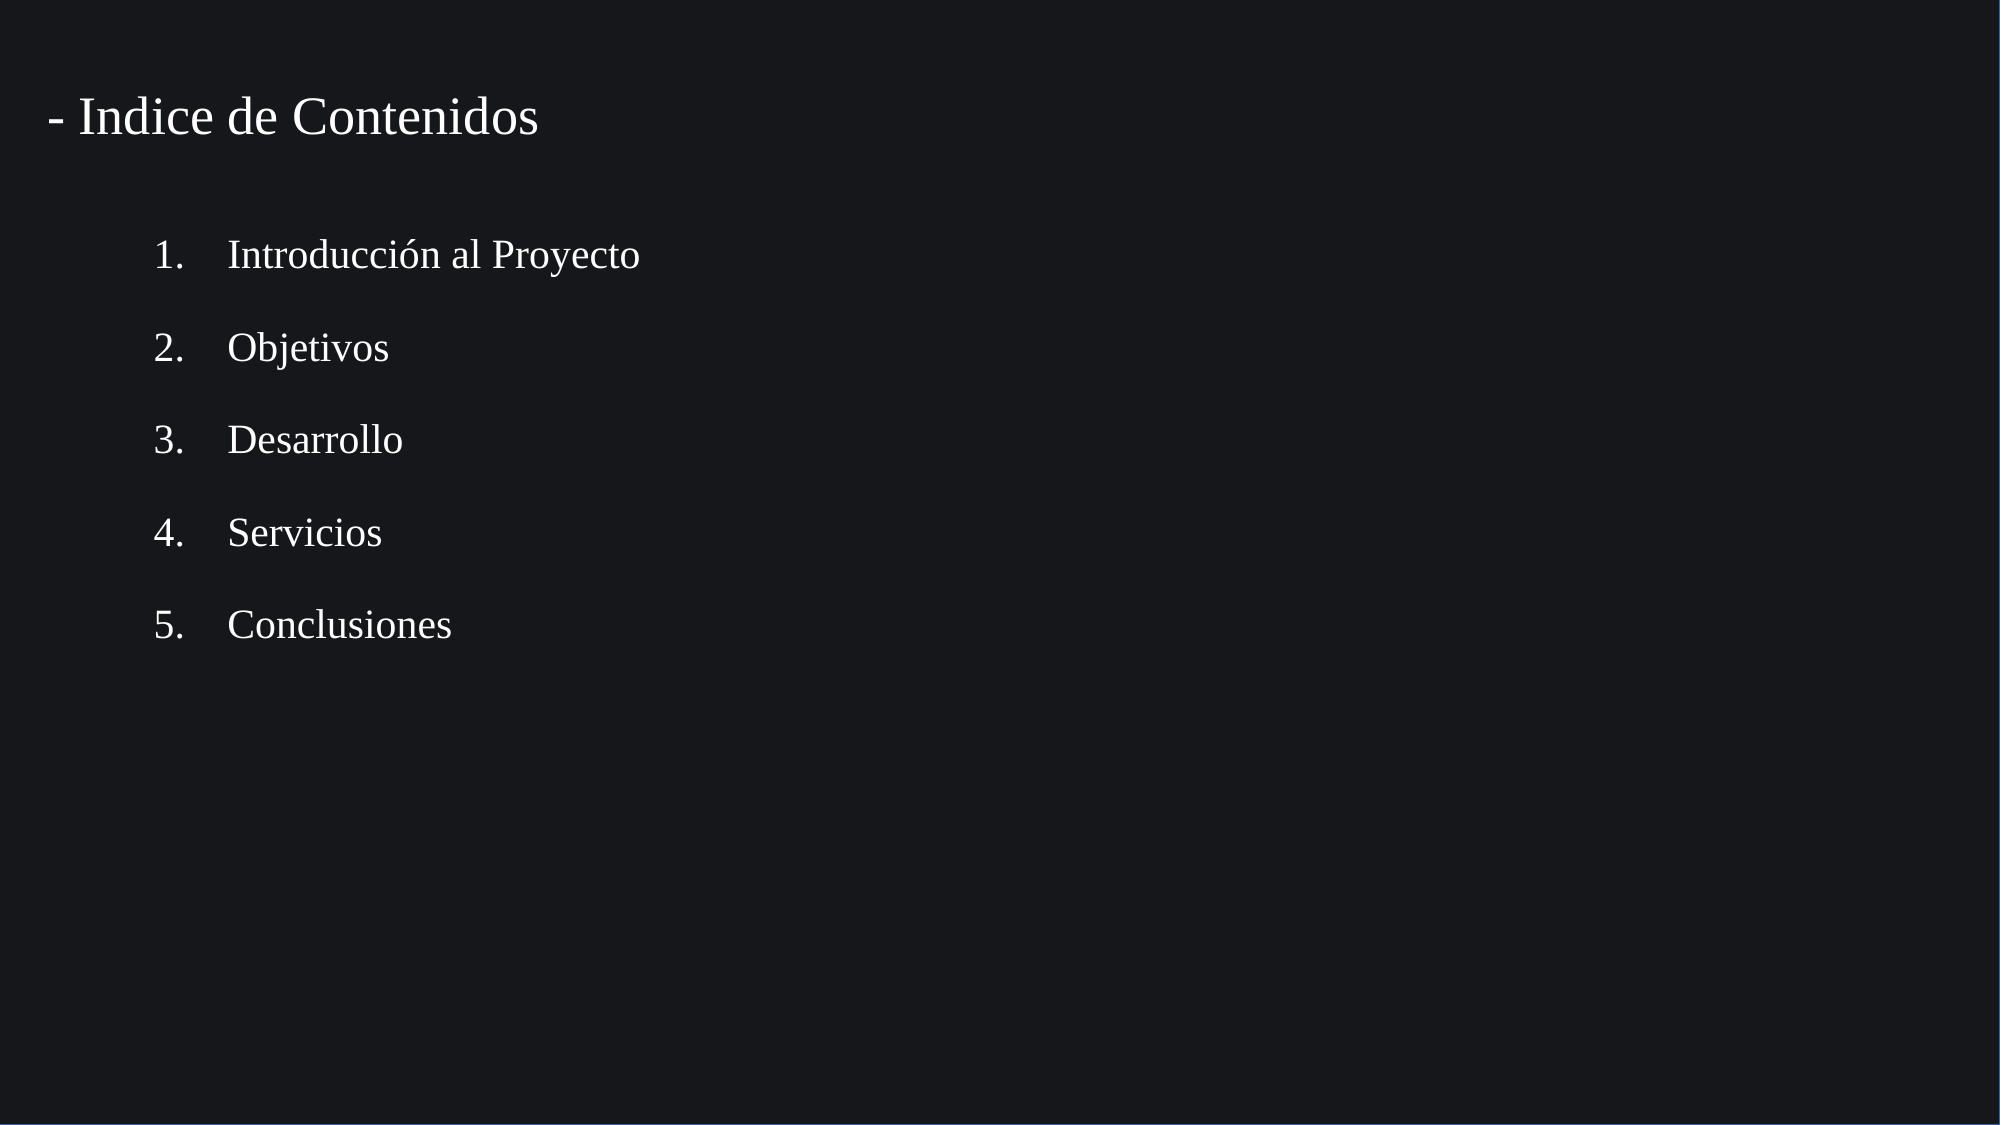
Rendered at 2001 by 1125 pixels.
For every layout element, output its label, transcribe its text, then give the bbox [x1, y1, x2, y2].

text_box [0, 0, 2000, 1125]
title 1. Introducción al Proyecto 2. Objetivos 3. Desarrollo 4. Servicios 5. Conclusiones [153, 231, 1654, 648]
title - Indice de Contenidos [47, 70, 1548, 163]
